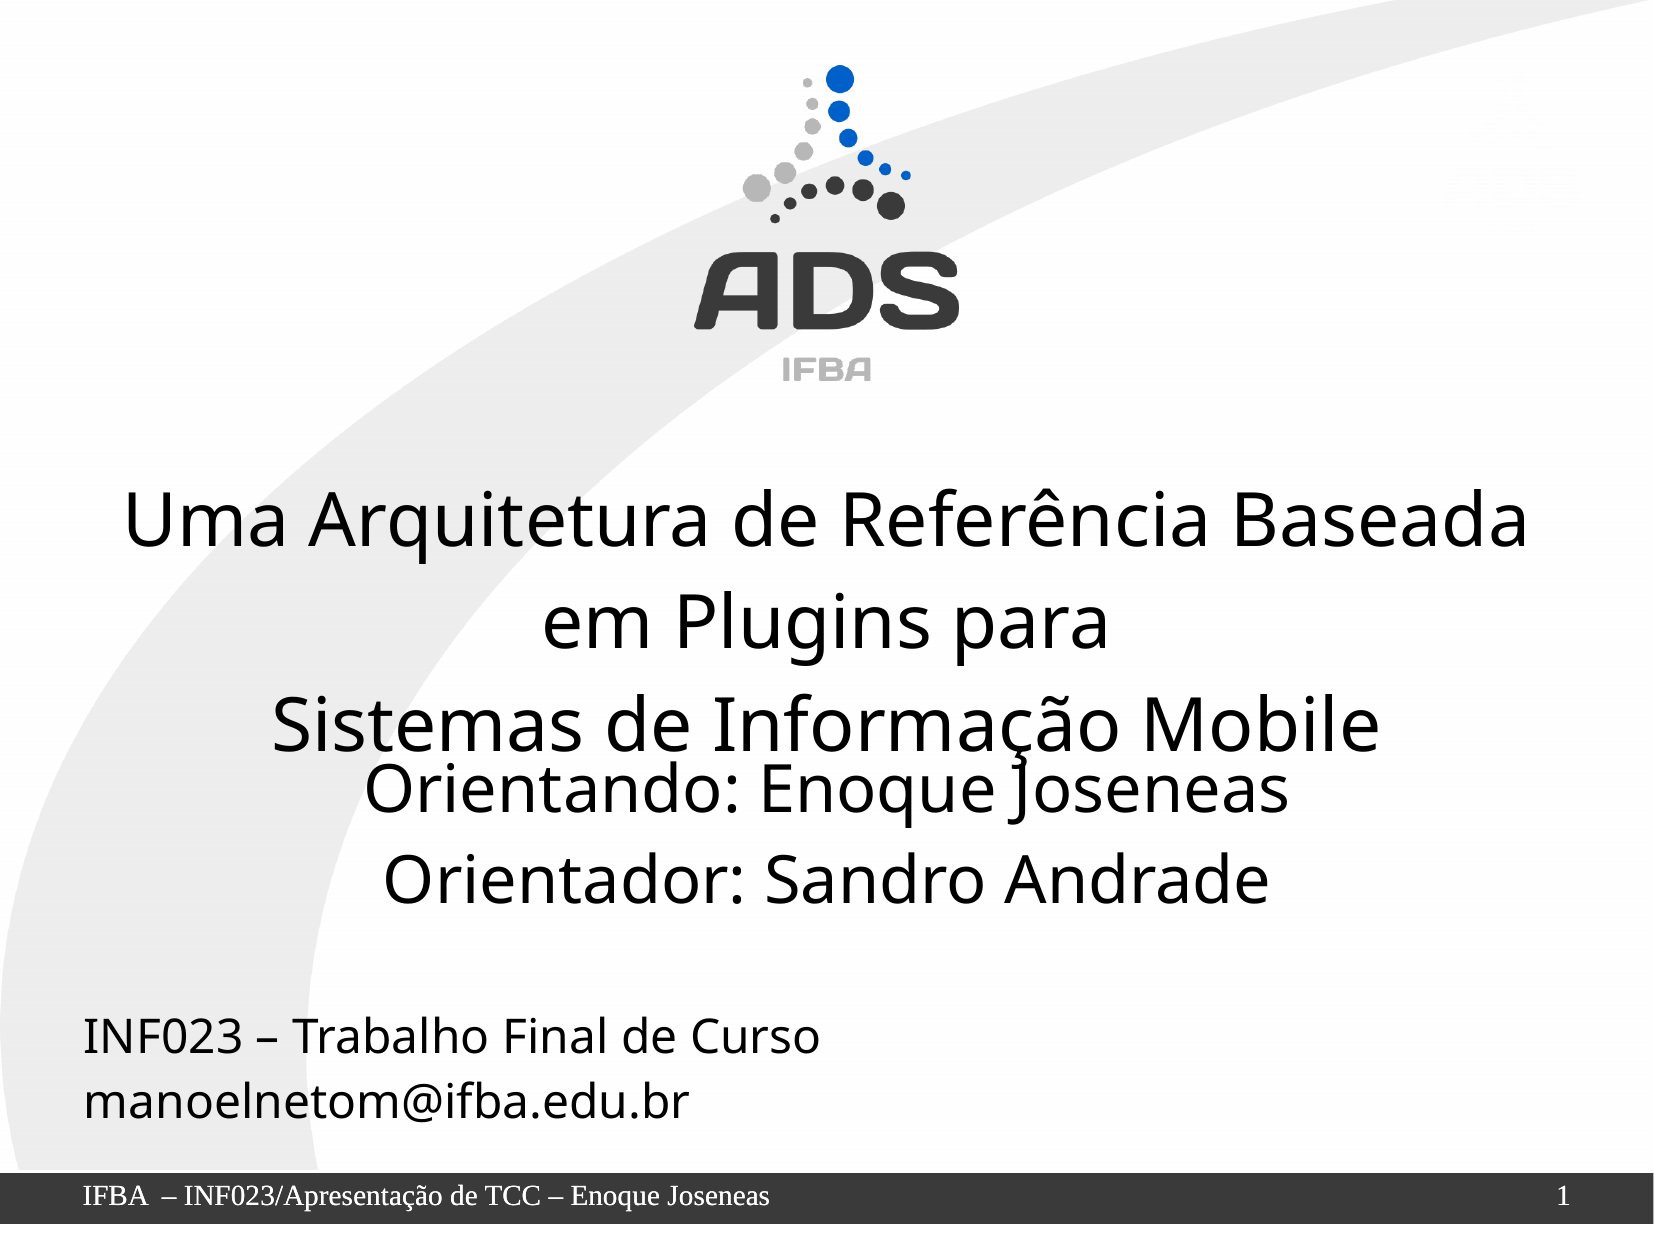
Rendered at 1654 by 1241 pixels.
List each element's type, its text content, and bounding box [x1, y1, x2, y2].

text_box Uma Arquitetura de Referência Baseada em Plugins para Sistemas de Informação Mobile [82, 292, 1571, 948]
text_box Orientando: Enoque Joseneas Orientador: Sandro Andrade INF023 – Trabalho Final de Curso manoelnetom@ifba.edu.br [83, 714, 1572, 1161]
picture [0, 0, 1654, 1171]
